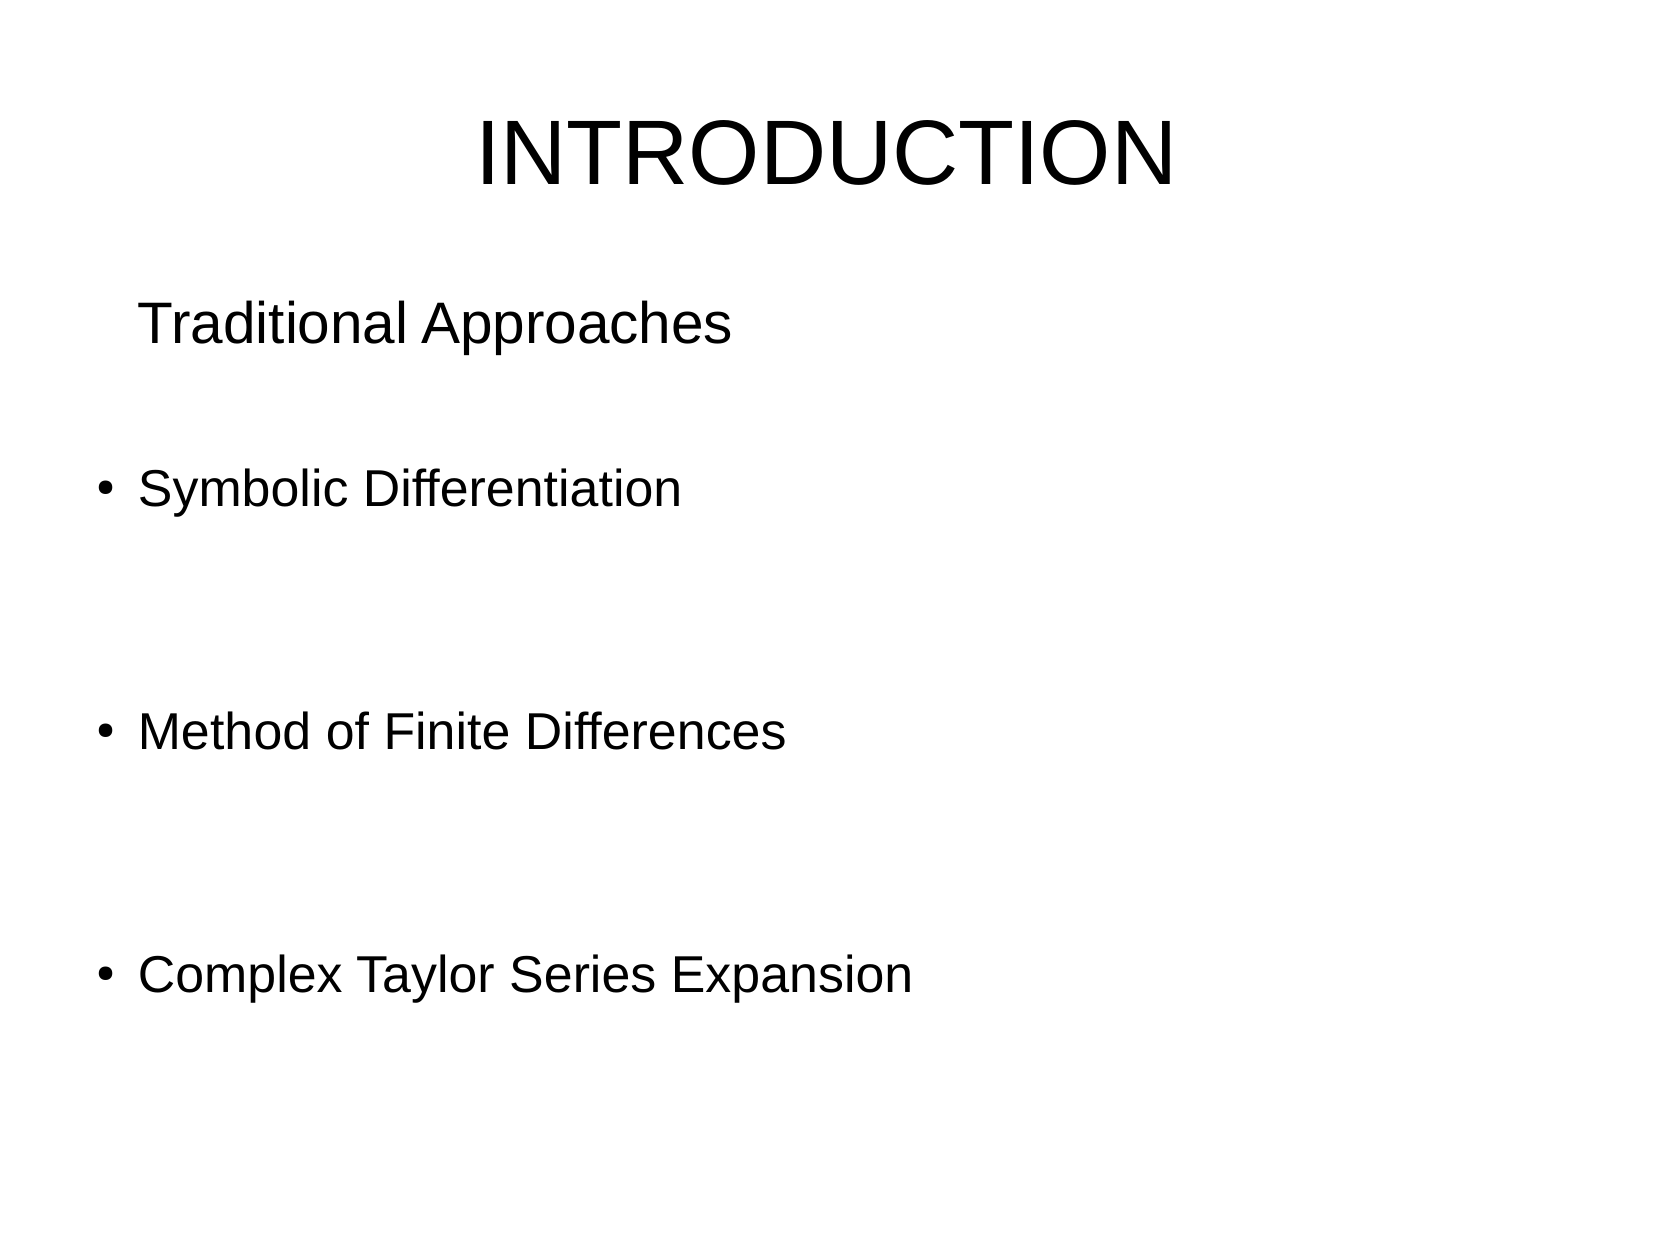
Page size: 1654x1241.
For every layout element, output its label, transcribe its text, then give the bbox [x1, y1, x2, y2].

title INTRODUCTION [82, 49, 1571, 257]
list Traditional Approaches Symbolic Differentiation Method of Finite Differences Complex Taylor Series Expansion [82, 290, 1571, 1010]
